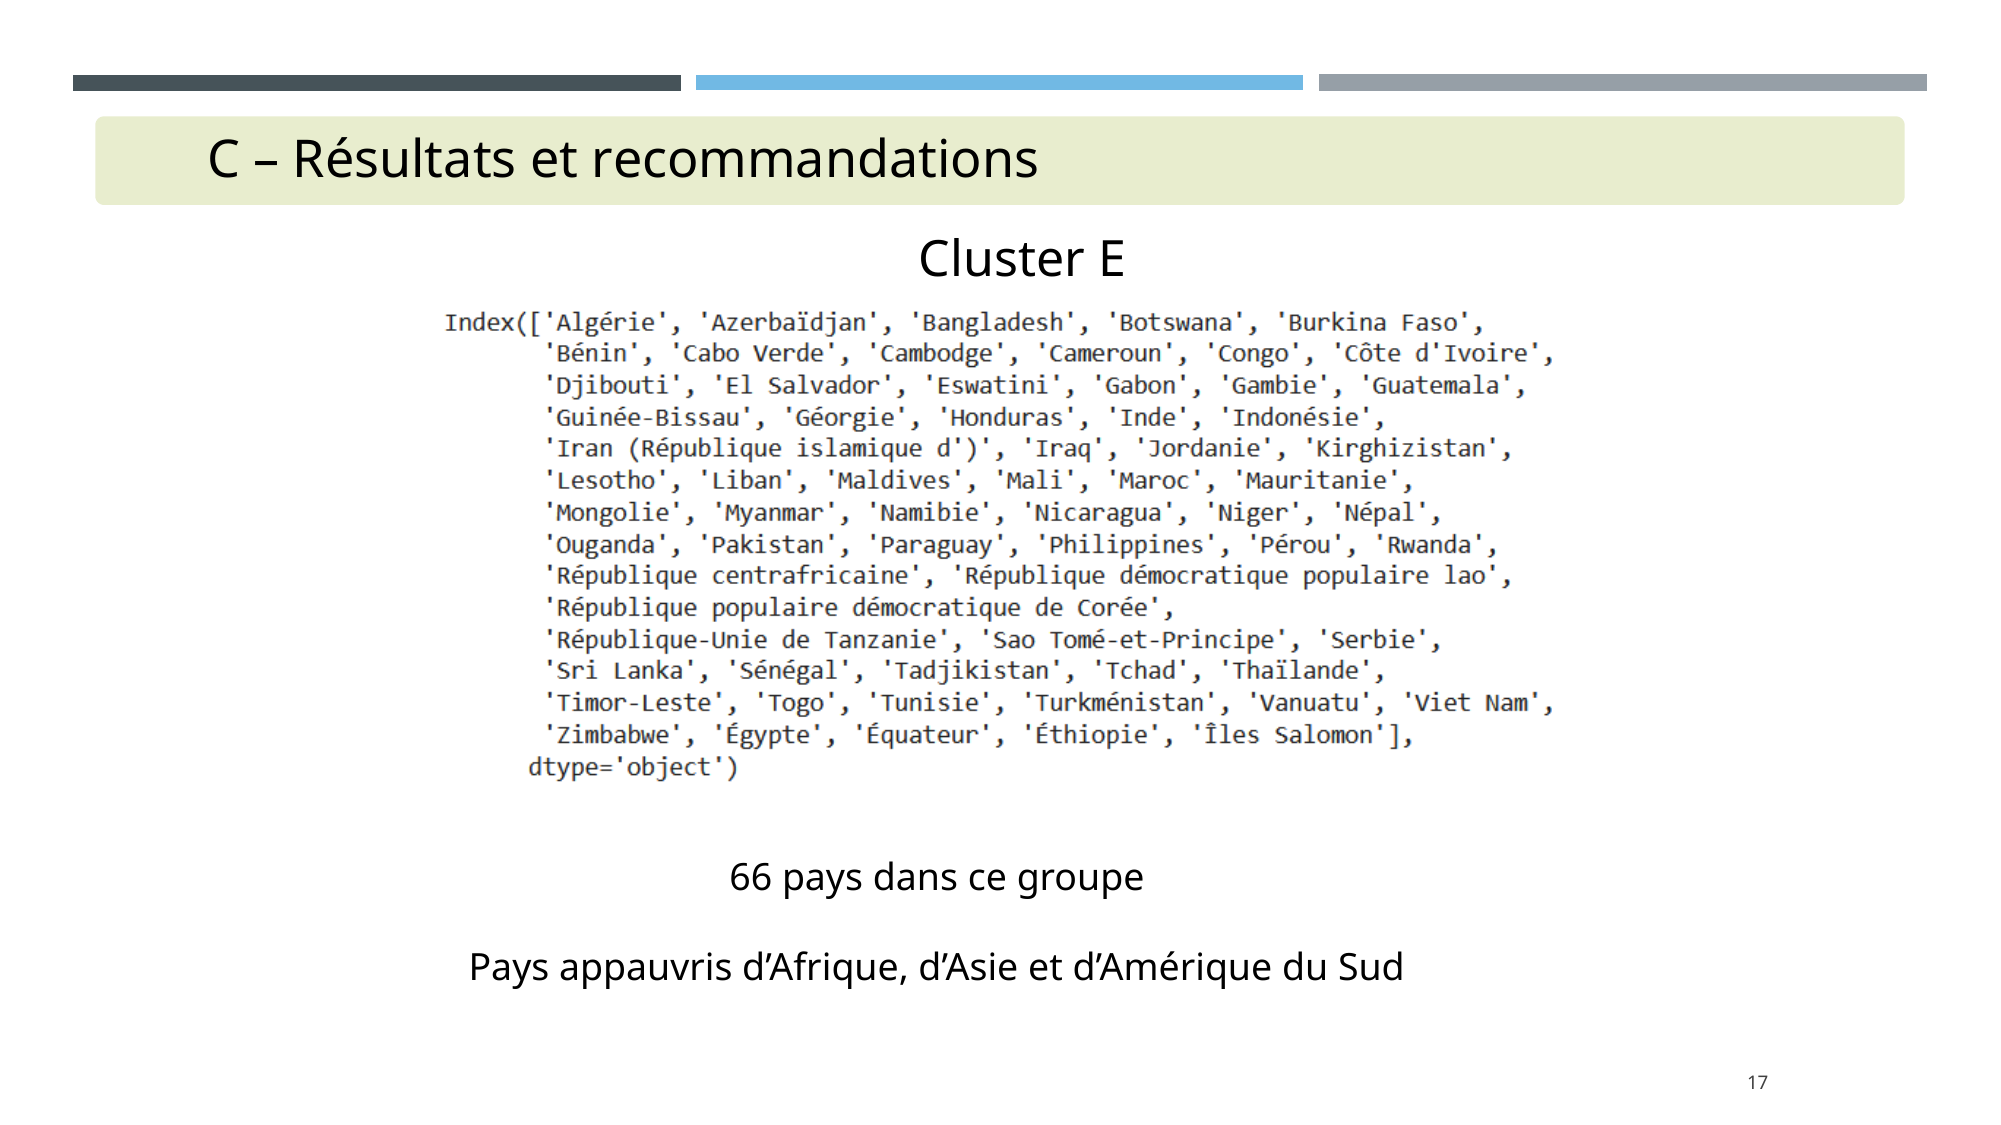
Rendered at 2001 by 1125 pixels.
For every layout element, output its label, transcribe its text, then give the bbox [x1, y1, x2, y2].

text_box [1732, 1053, 1905, 1114]
text_box Cluster E [197, 219, 1848, 296]
text_box 66 pays dans ce groupe Pays appauvris d’Afrique, d’Asie et d’Amérique du Sud [453, 845, 1547, 997]
text_box [95, 116, 197, 205]
picture [429, 309, 1571, 797]
text_box C – Résultats et recommandations [197, 116, 1905, 205]
